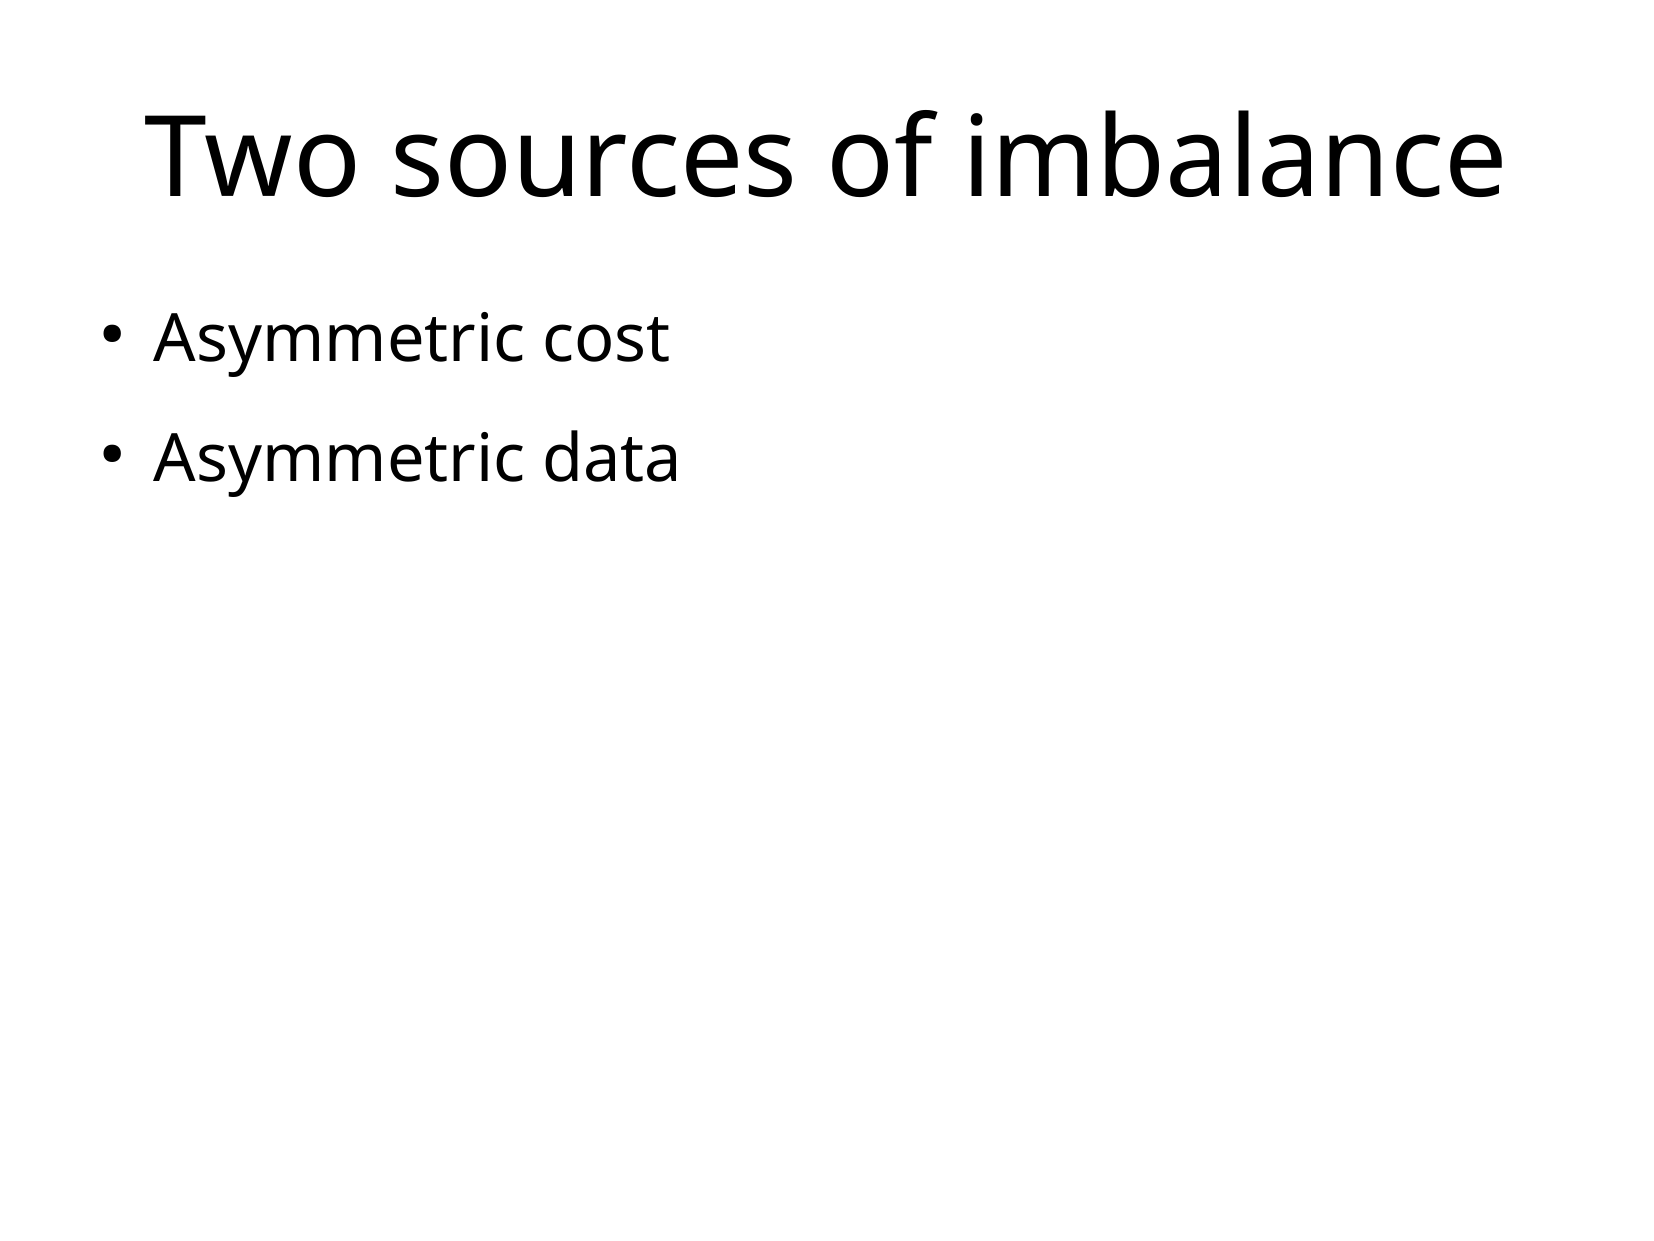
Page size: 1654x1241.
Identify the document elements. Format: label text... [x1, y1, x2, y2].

list Asymmetric cost Asymmetric data [82, 290, 1571, 1010]
title Two sources of imbalance [82, 49, 1571, 257]
